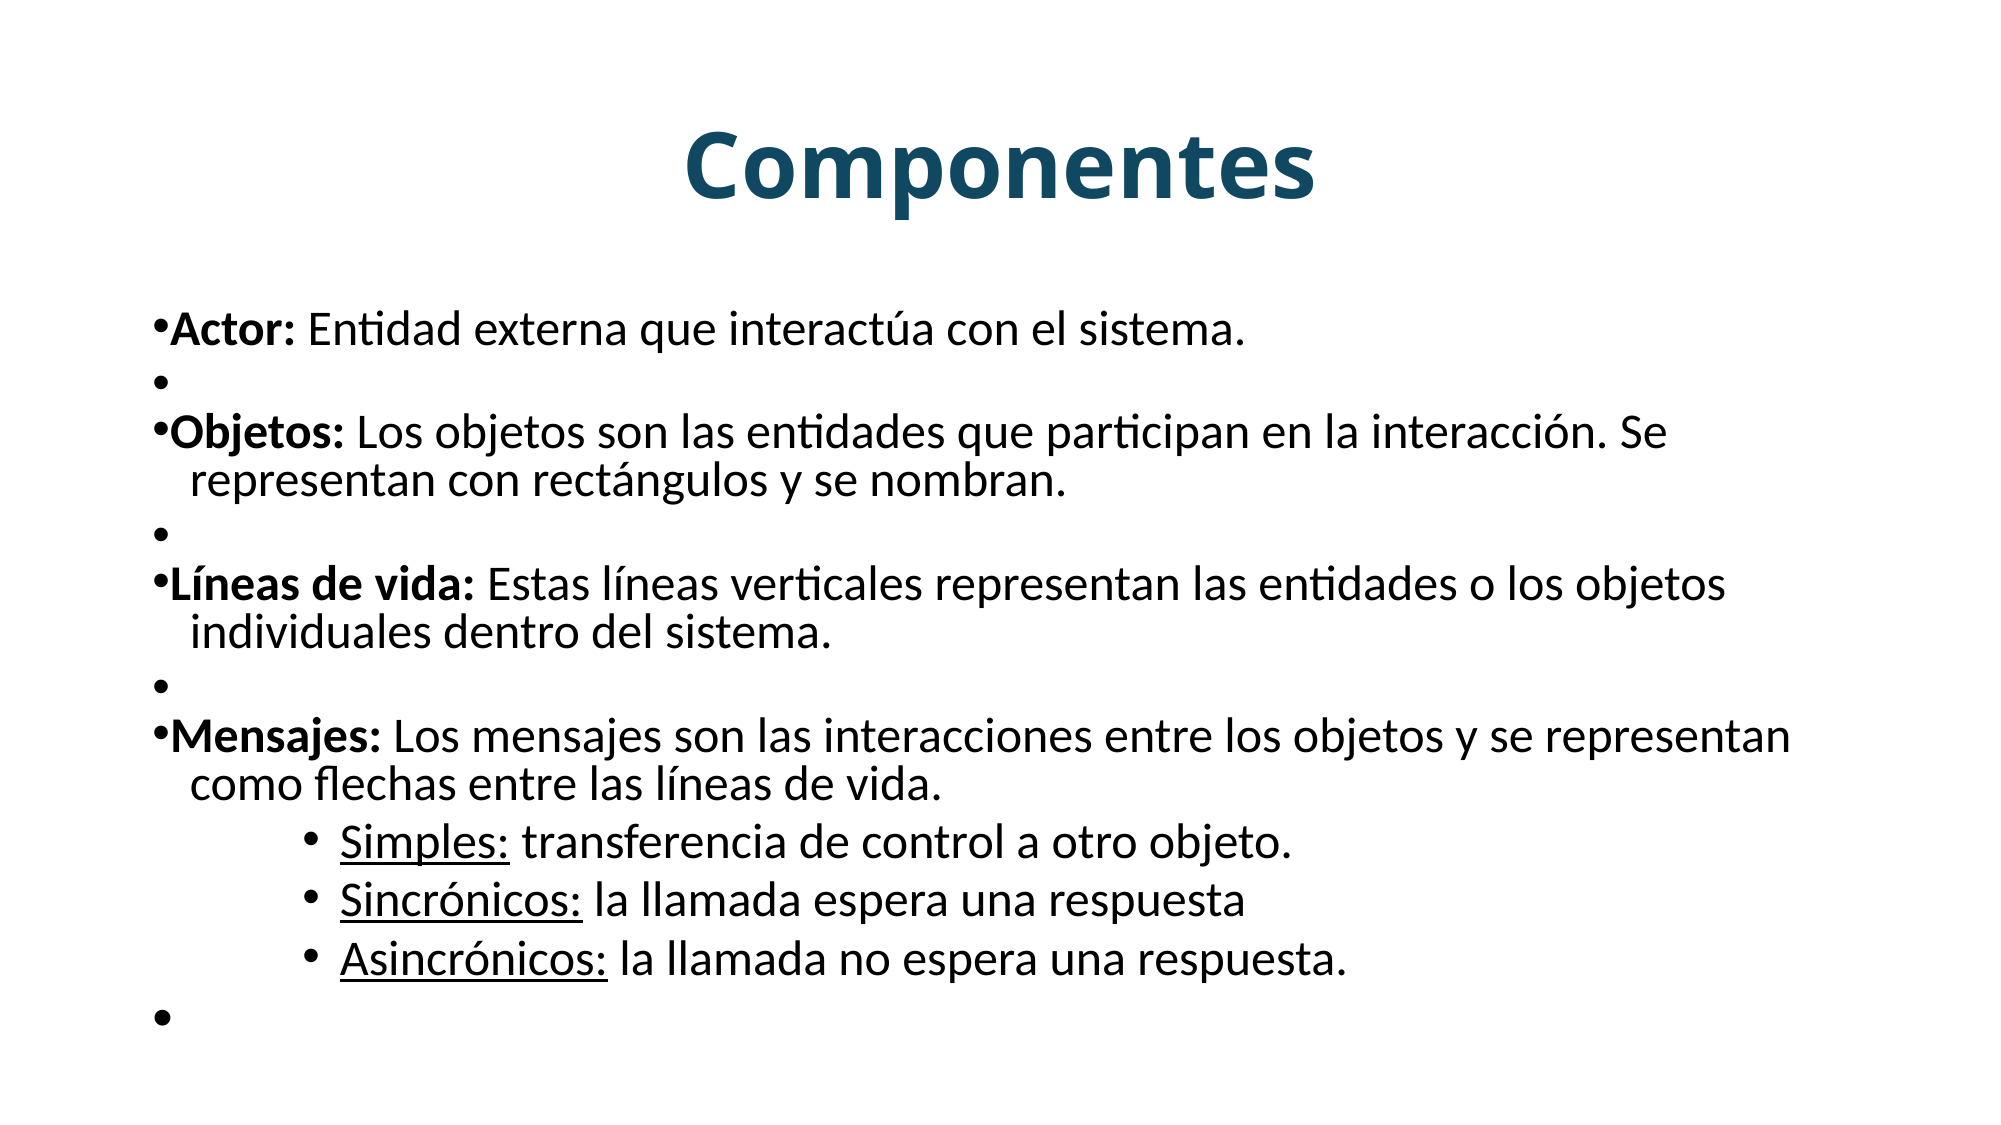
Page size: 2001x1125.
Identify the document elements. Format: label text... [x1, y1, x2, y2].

list Actor: Entidad externa que interactúa con el sistema. Objetos: Los objetos son las entidades que participan en la interacción. Se representan con rectángulos y se nombran. Líneas de vida: Estas líneas verticales representan las entidades o los objetos individuales dentro del sistema. Mensajes: Los mensajes son las interacciones entre los objetos y se representan como flechas entre las líneas de vida. Simples: transferencia de control a otro objeto. Sincrónicos: la llamada espera una respuesta Asincrónicos: la llamada no espera una respuesta. [137, 299, 1863, 1014]
title Componentes [137, 59, 1863, 278]
